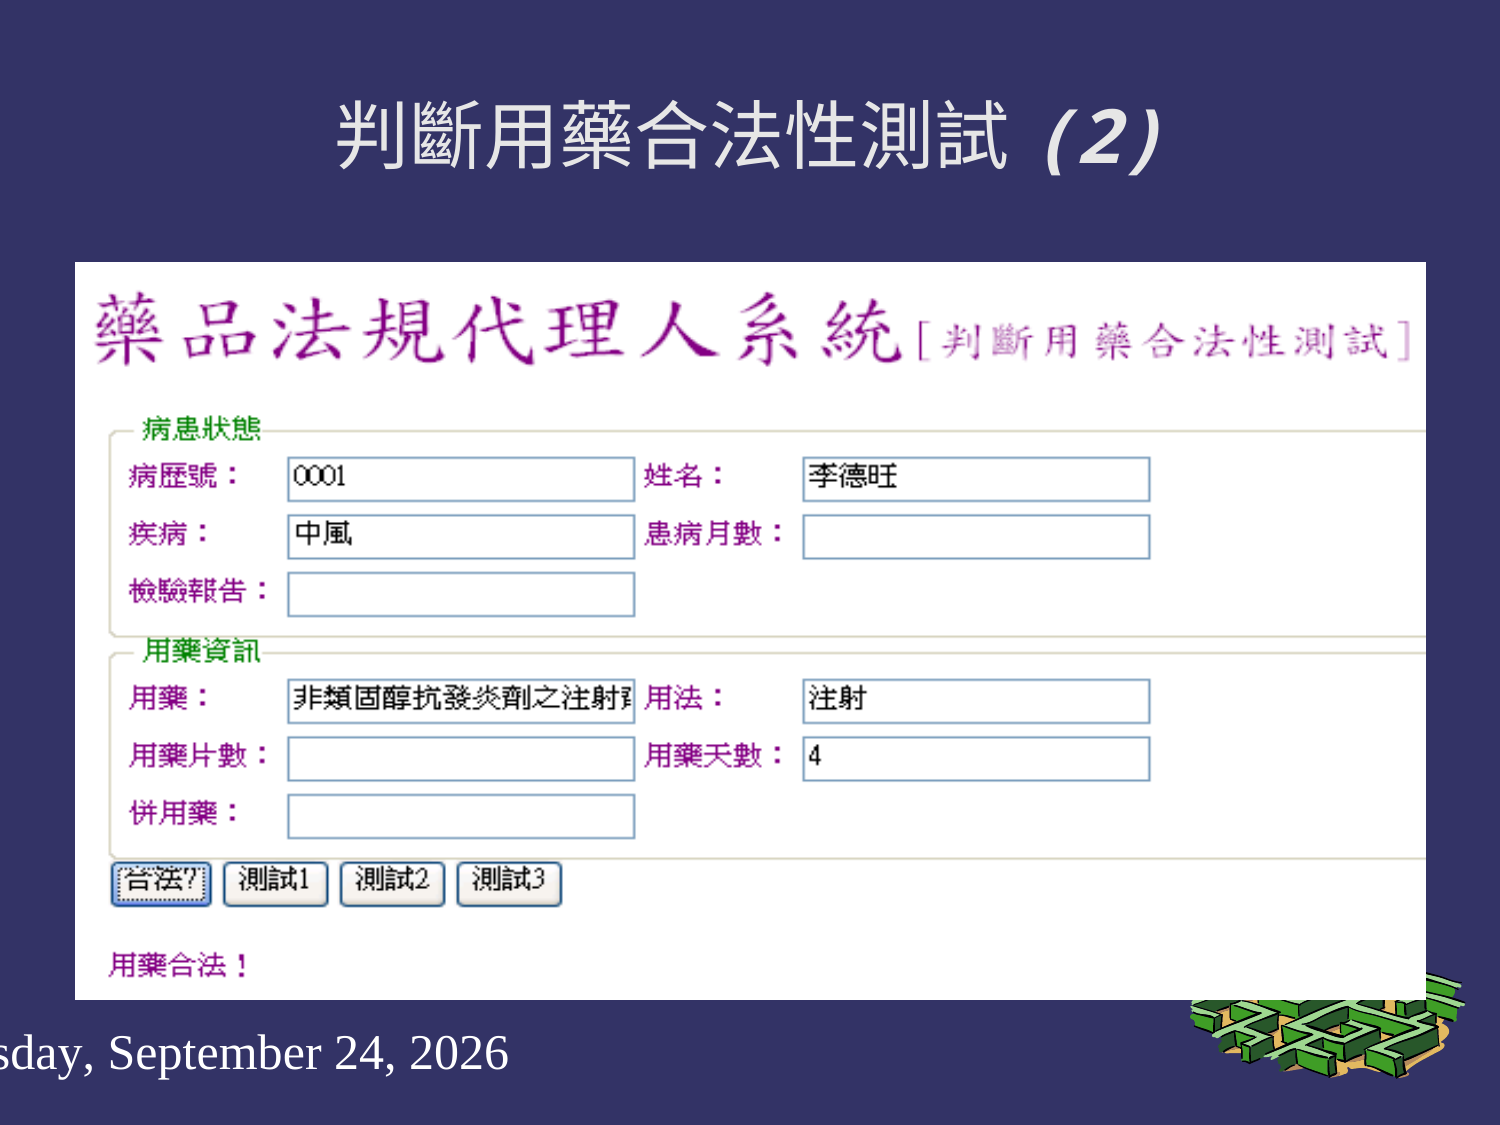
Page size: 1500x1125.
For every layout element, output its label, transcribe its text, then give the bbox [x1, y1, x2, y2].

title 判斷用藥合法性測試(2) [75, 37, 1426, 225]
picture [75, 262, 1426, 1000]
